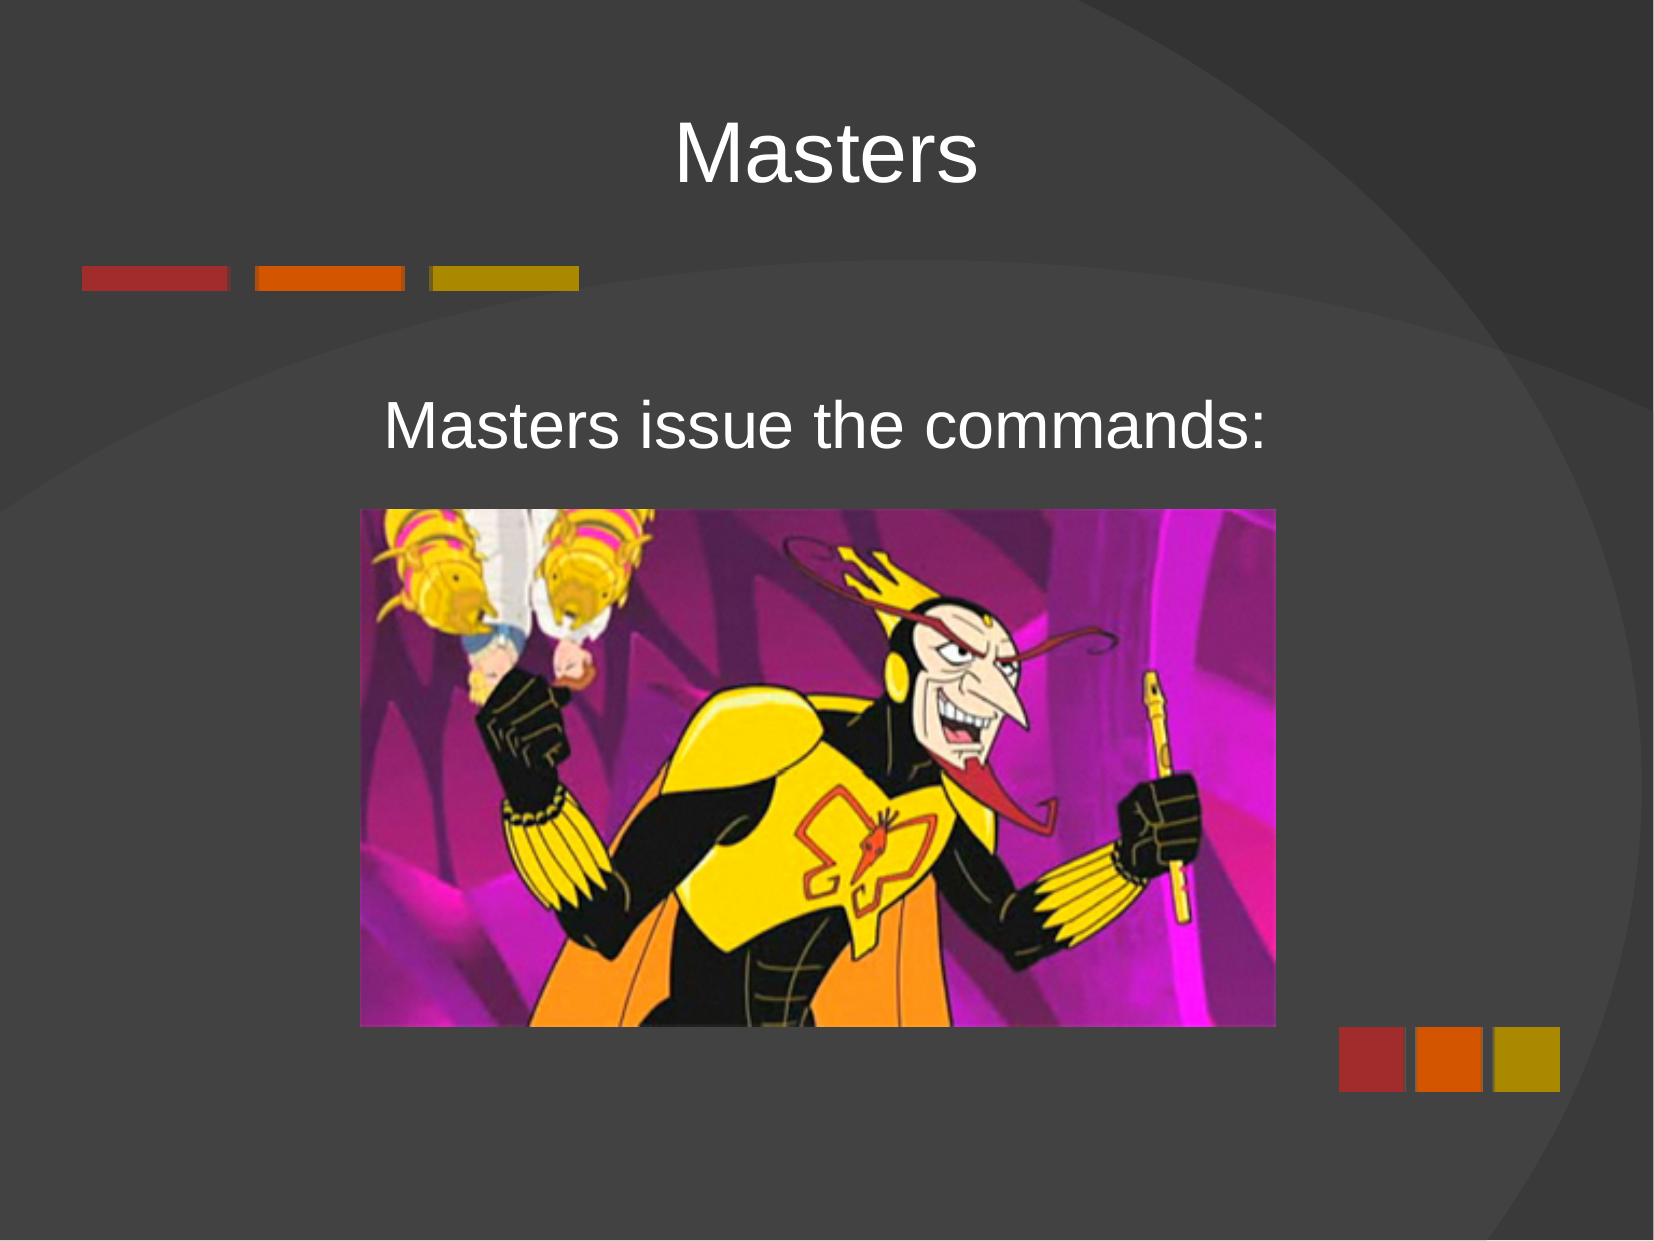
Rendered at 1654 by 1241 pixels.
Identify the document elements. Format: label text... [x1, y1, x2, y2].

picture [82, 266, 579, 290]
subtitle Masters issue the commands: [82, 290, 1571, 1010]
picture [1339, 1027, 1560, 1092]
title Masters [82, 49, 1571, 257]
picture [360, 509, 1276, 1027]
